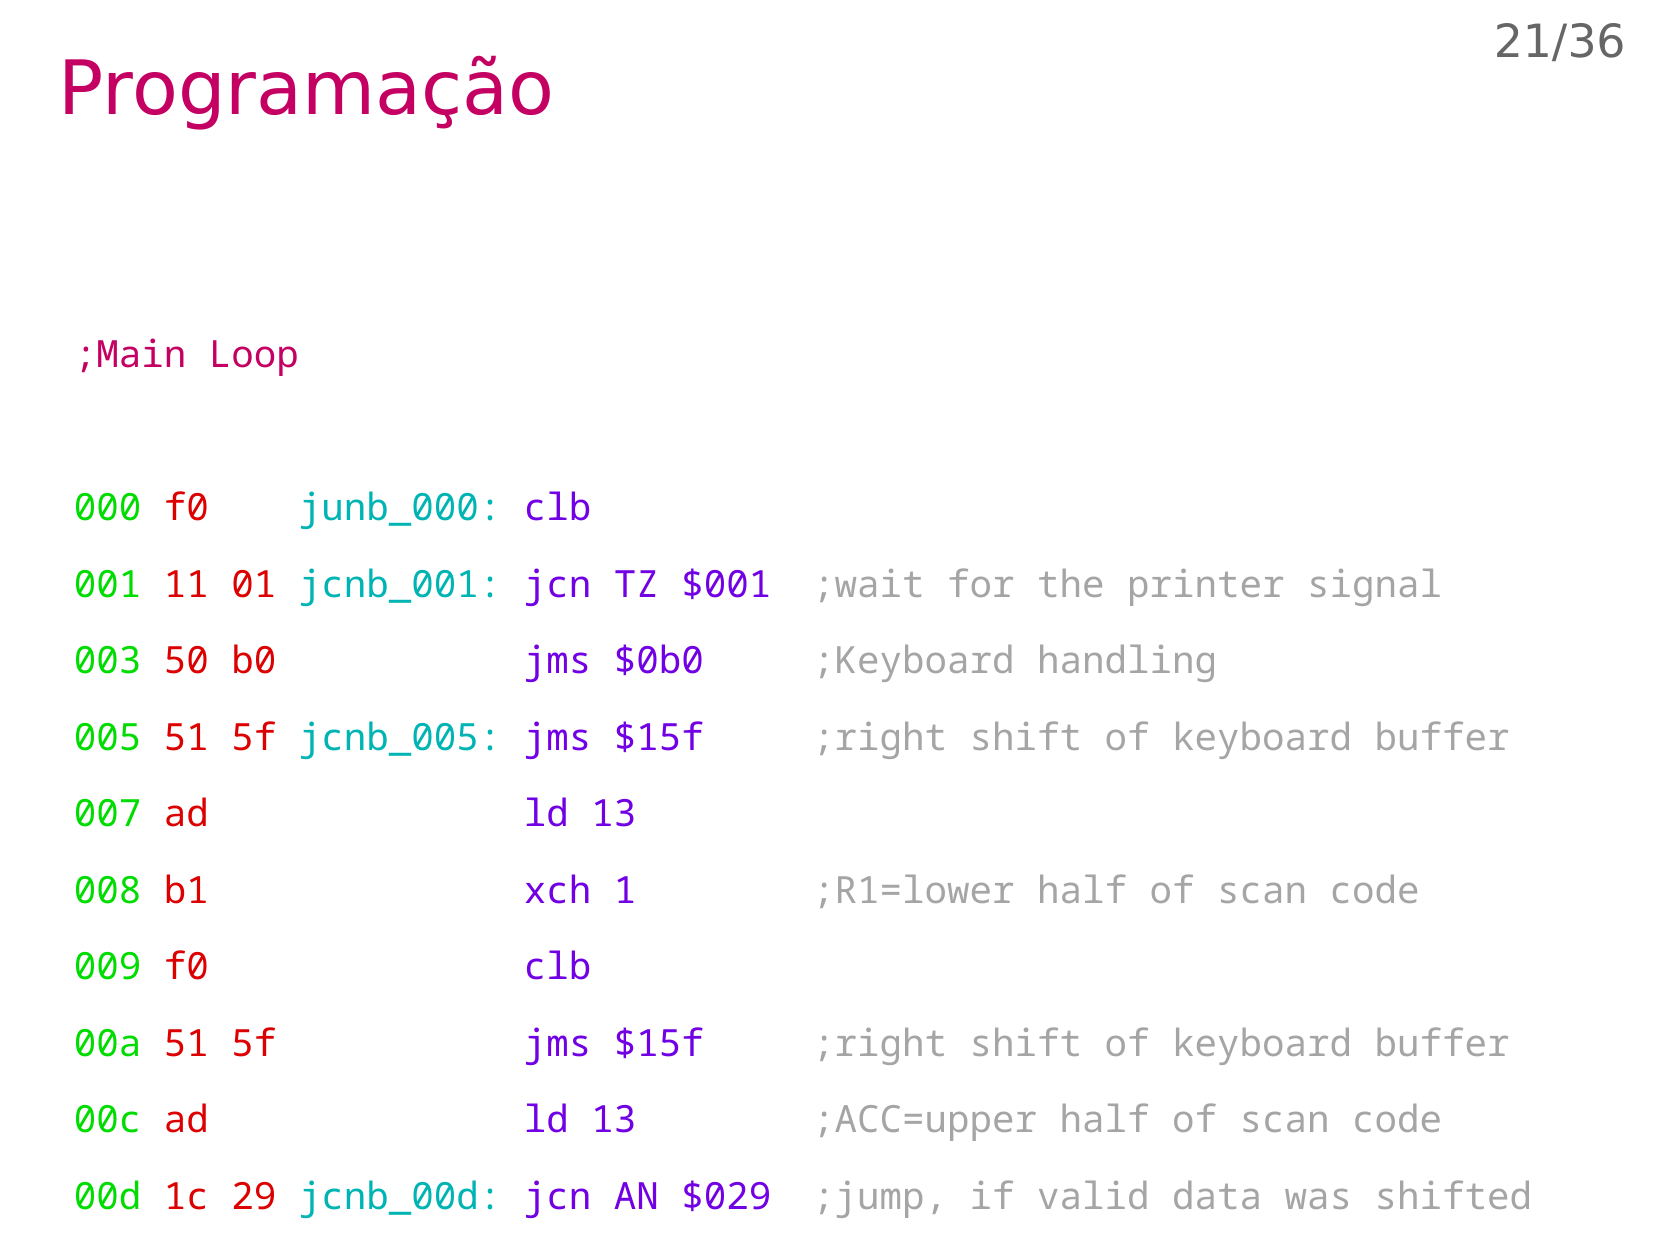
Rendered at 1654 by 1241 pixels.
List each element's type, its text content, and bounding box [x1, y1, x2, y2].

text_box ;Main Loop 000 f0 junb_000: clb 001 11 01 jcnb_001: jcn TZ $001 ;wait for the printer signal 003 50 b0 jms $0b0 ;Keyboard handling 005 51 5f jcnb_005: jms $15f ;right shift of keyboard buffer 007 ad ld 13 008 b1 xch 1 ;R1=lower half of scan code 009 f0 clb 00a 51 5f jms $15f ;right shift of keyboard buffer 00c ad ld 13 ;ACC=upper half of scan code 00d 1c 29 jcnb_00d: jcn AN $029 ;jump, if valid data was shifted [59, 294, 1595, 1137]
title Programação [59, 29, 1625, 148]
